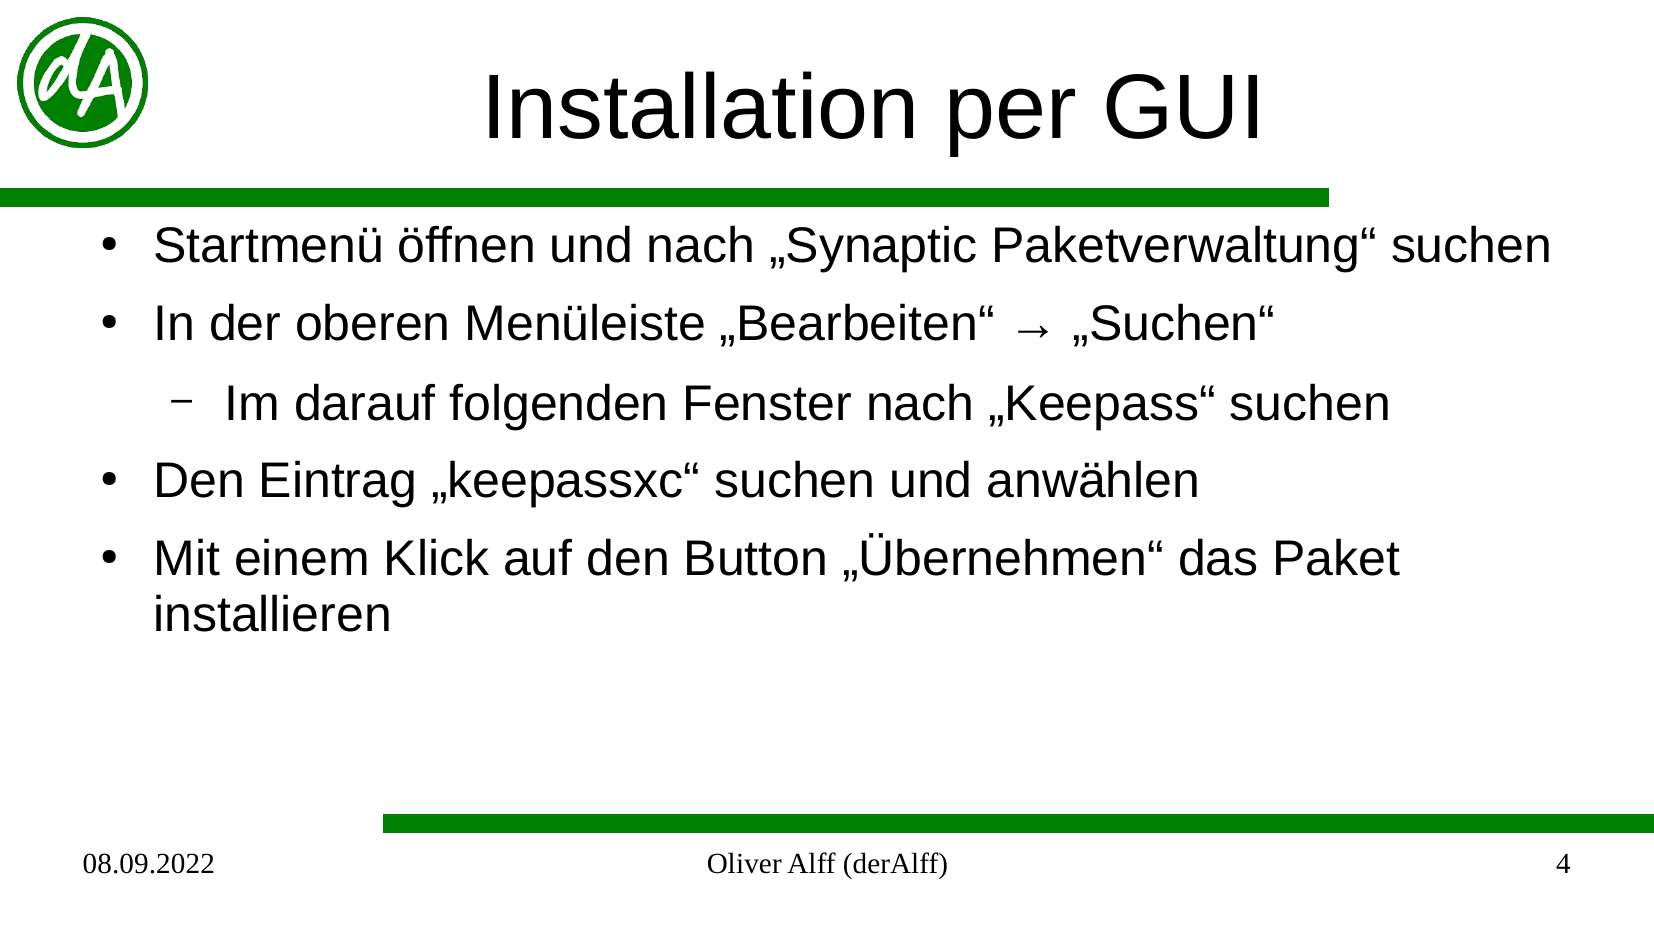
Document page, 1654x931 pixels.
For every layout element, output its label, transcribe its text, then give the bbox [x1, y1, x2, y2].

picture [17, 17, 148, 148]
list Startmenü öffnen und nach „Synaptic Paketverwaltung“ suchen In der oberen Menüleiste „Bearbeiten“ → „Suchen“ Im darauf folgenden Fenster nach „Keepass“ suchen Den Eintrag „keepassxc“ suchen und anwählen Mit einem Klick auf den Button „Übernehmen“ das Paket installieren [82, 217, 1571, 798]
title Installation per GUI [177, 37, 1571, 178]
